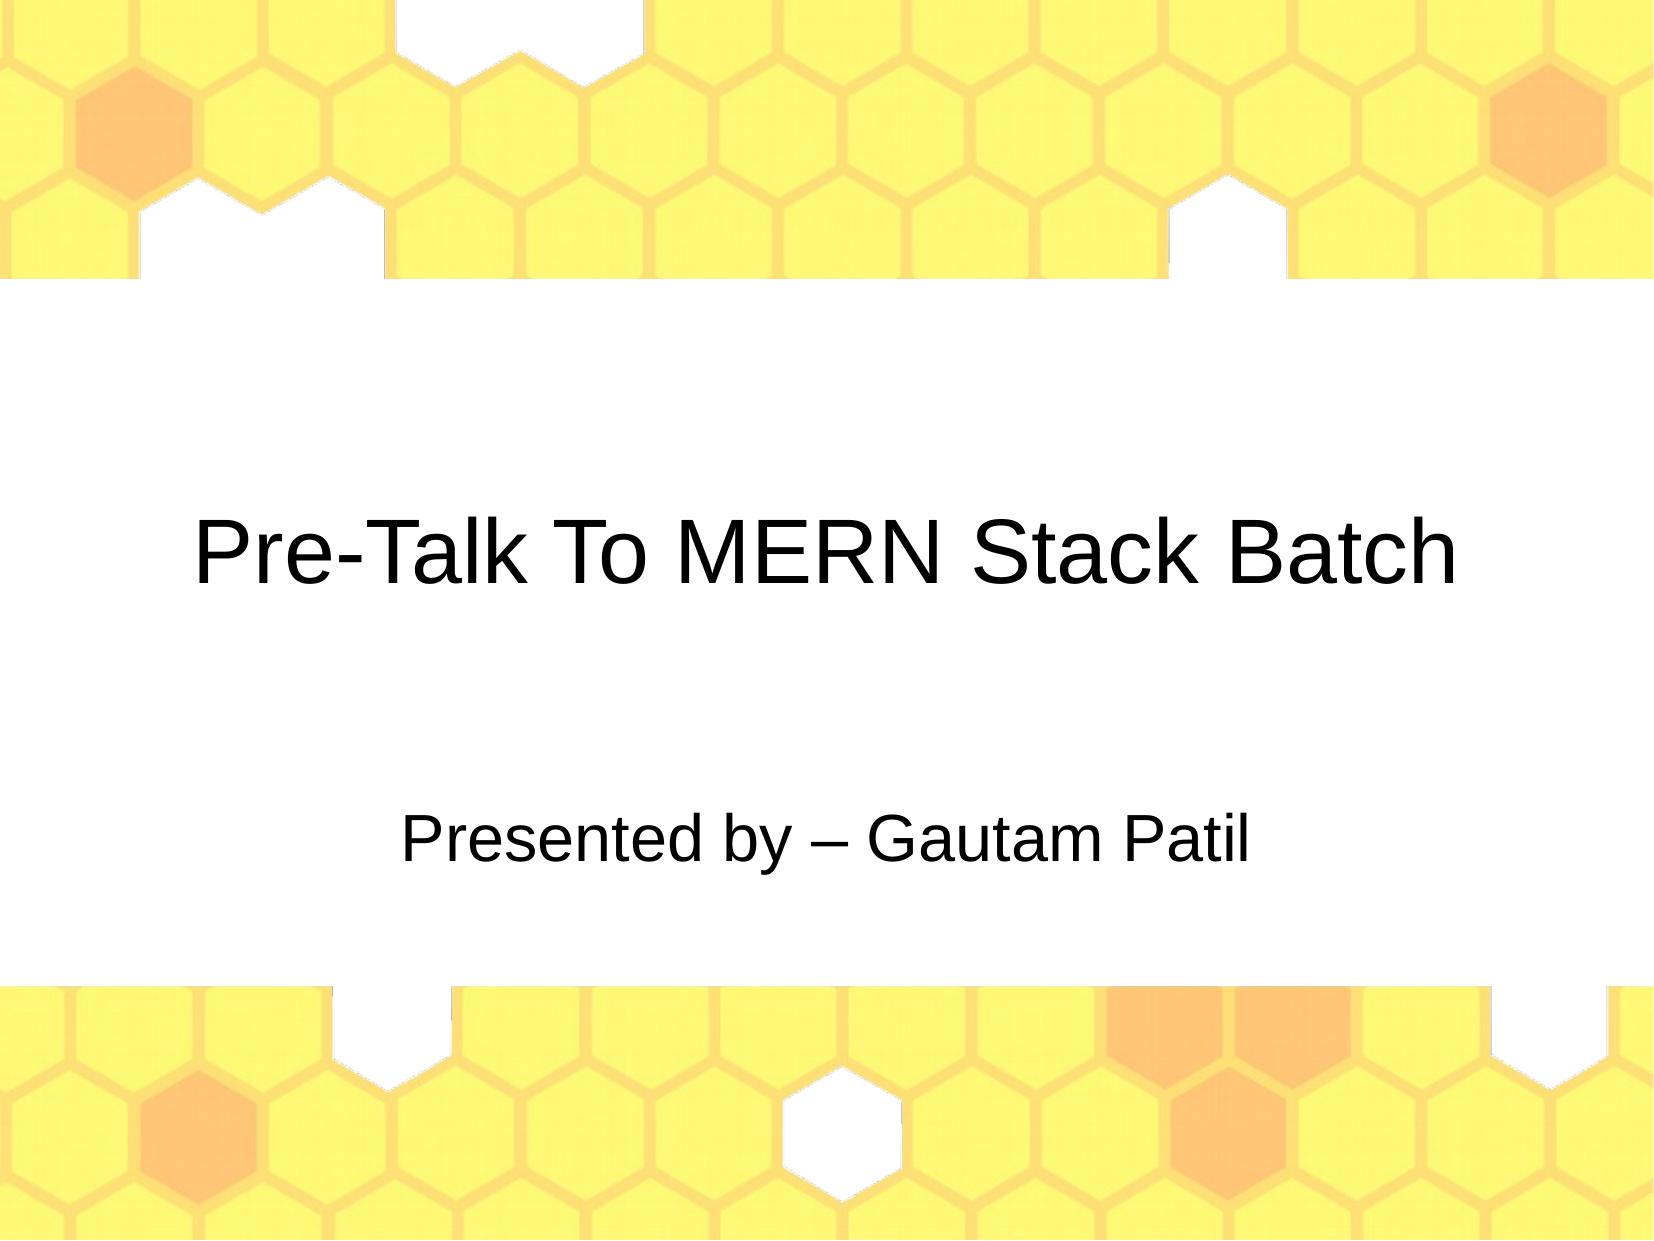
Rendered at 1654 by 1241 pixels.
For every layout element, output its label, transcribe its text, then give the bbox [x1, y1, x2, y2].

subtitle Presented by – Gautam Patil [82, 744, 1571, 934]
picture [0, 986, 1654, 1240]
picture [0, 0, 1654, 279]
title Pre-Talk To MERN Stack Batch [82, 418, 1571, 686]
